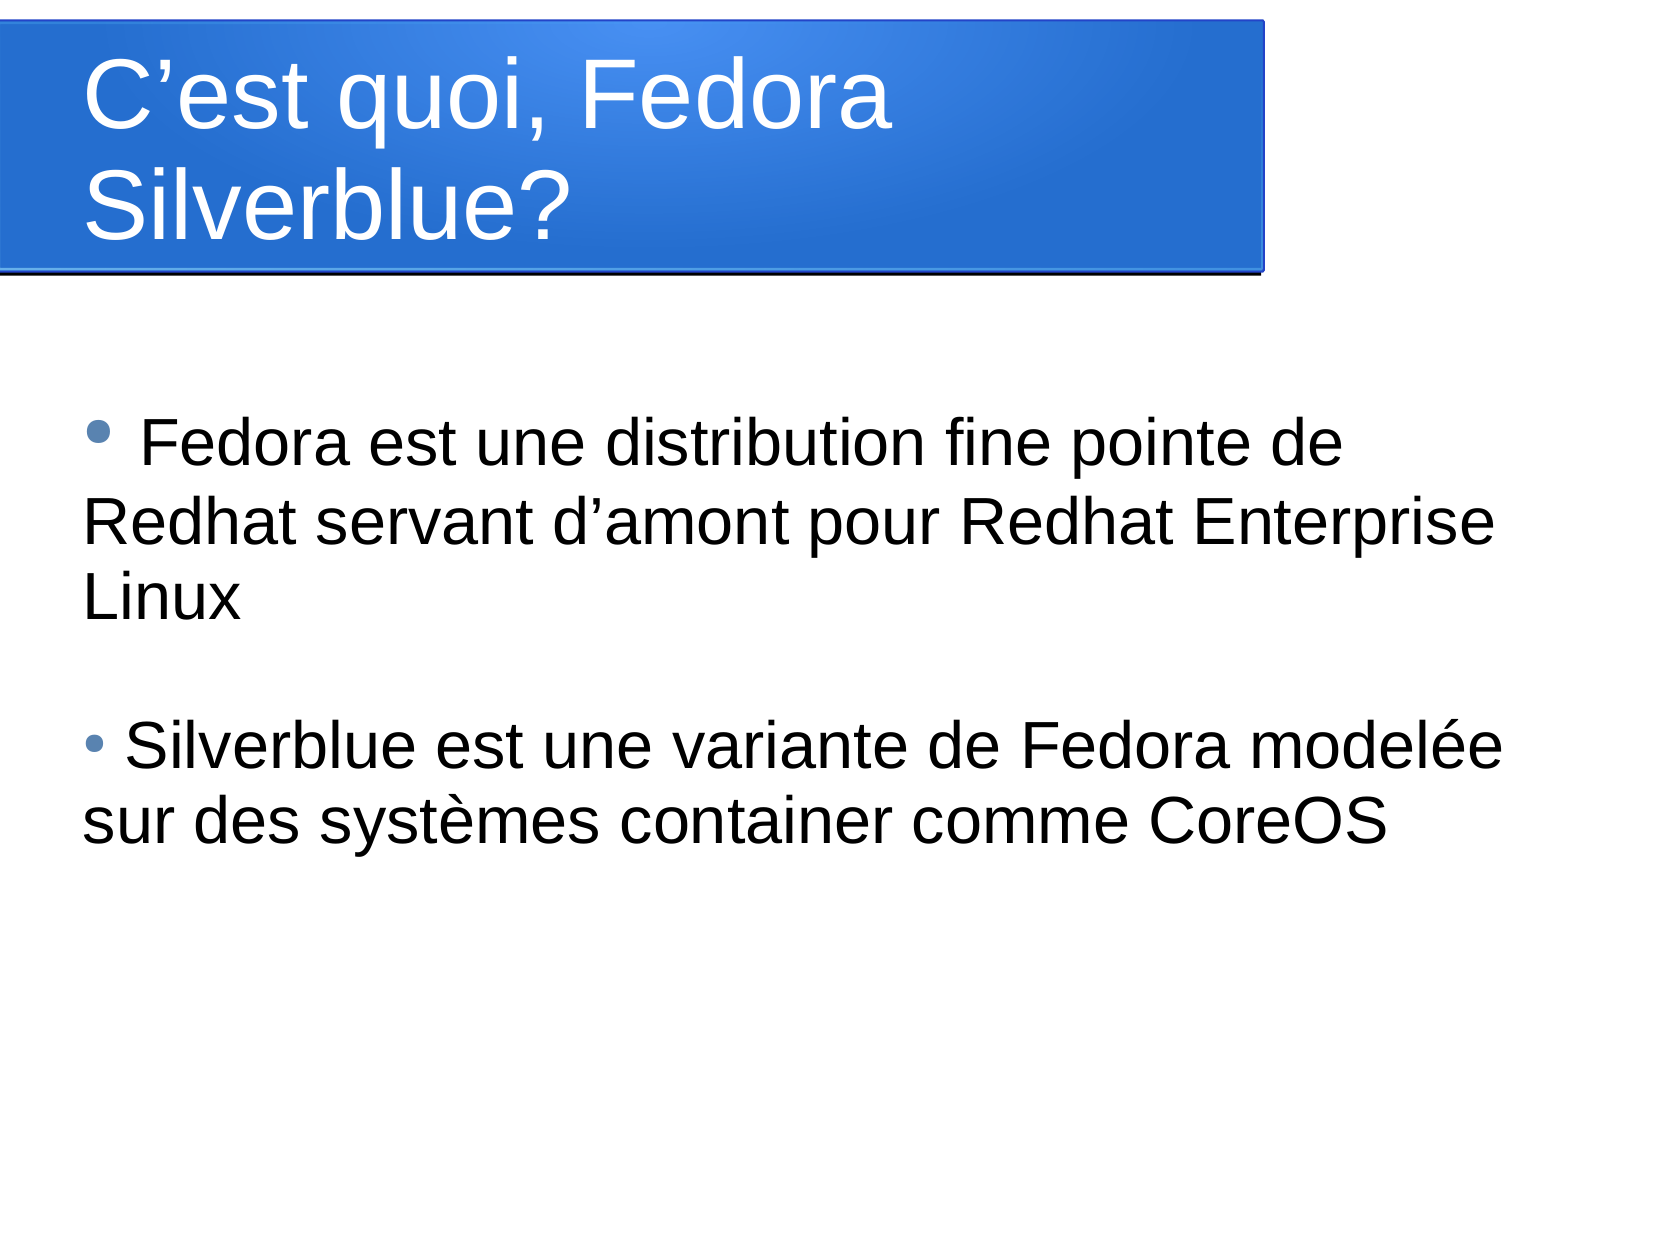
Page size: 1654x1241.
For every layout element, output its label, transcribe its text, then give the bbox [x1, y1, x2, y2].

subtitle Fedora est une distribution fine pointe de Redhat servant d’amont pour Redhat Enterprise Linux Silverblue est une variante de Fedora modelée sur des systèmes container comme CoreOS [82, 299, 1571, 1019]
title C’est quoi, Fedora Silverblue? [82, 2, 1235, 298]
